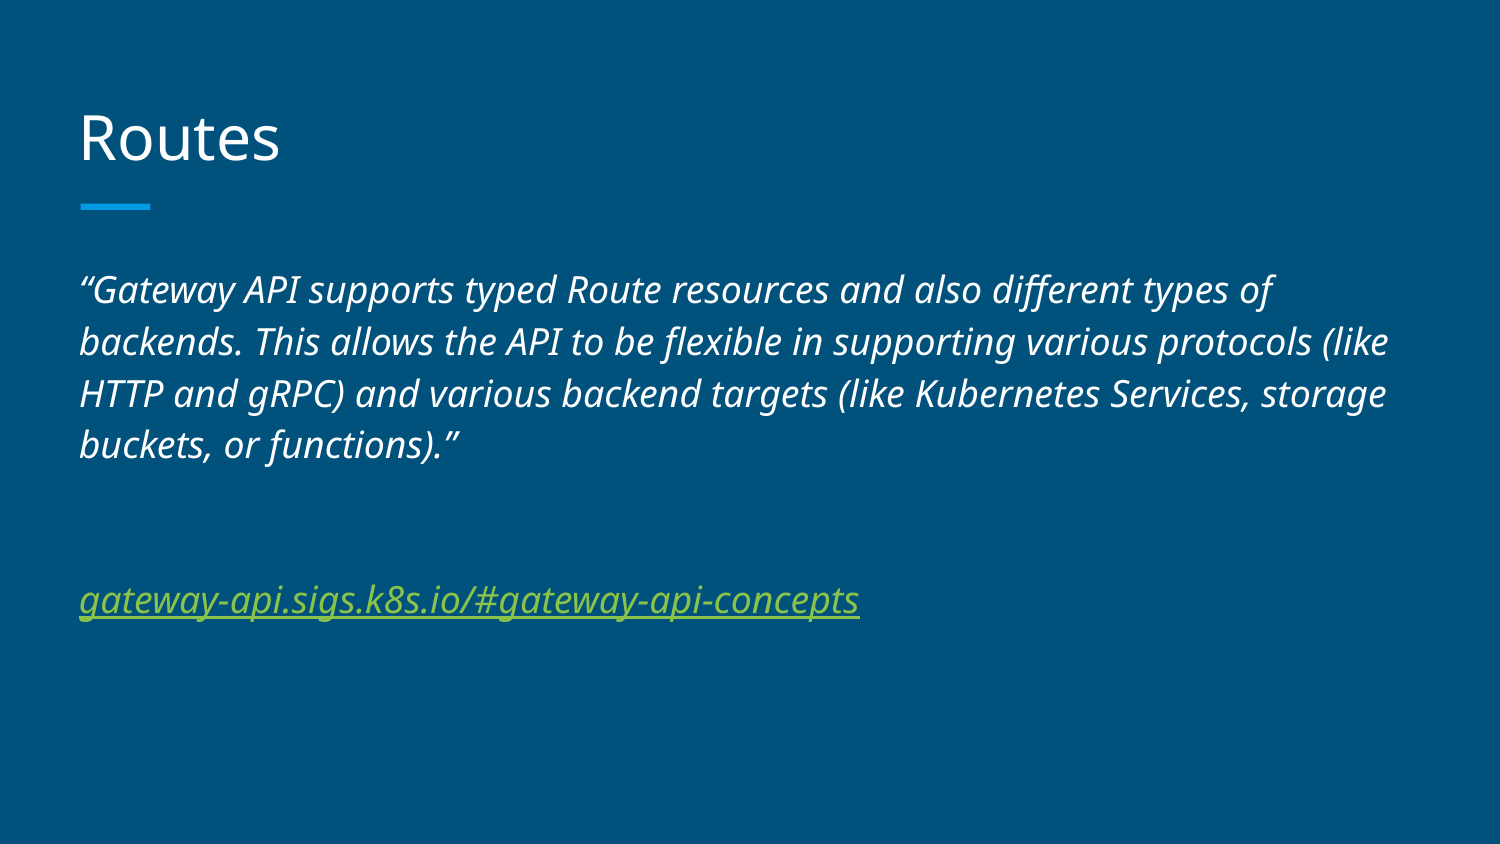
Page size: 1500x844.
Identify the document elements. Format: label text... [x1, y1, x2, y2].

title Routes [63, 75, 1437, 188]
list “Gateway API supports typed Route resources and also different types of backends. This allows the API to be flexible in supporting various protocols (like HTTP and gRPC) and various backend targets (like Kubernetes Services, storage buckets, or functions).” gateway-api.sigs.k8s.io/#gateway-api-concepts [63, 244, 1437, 750]
